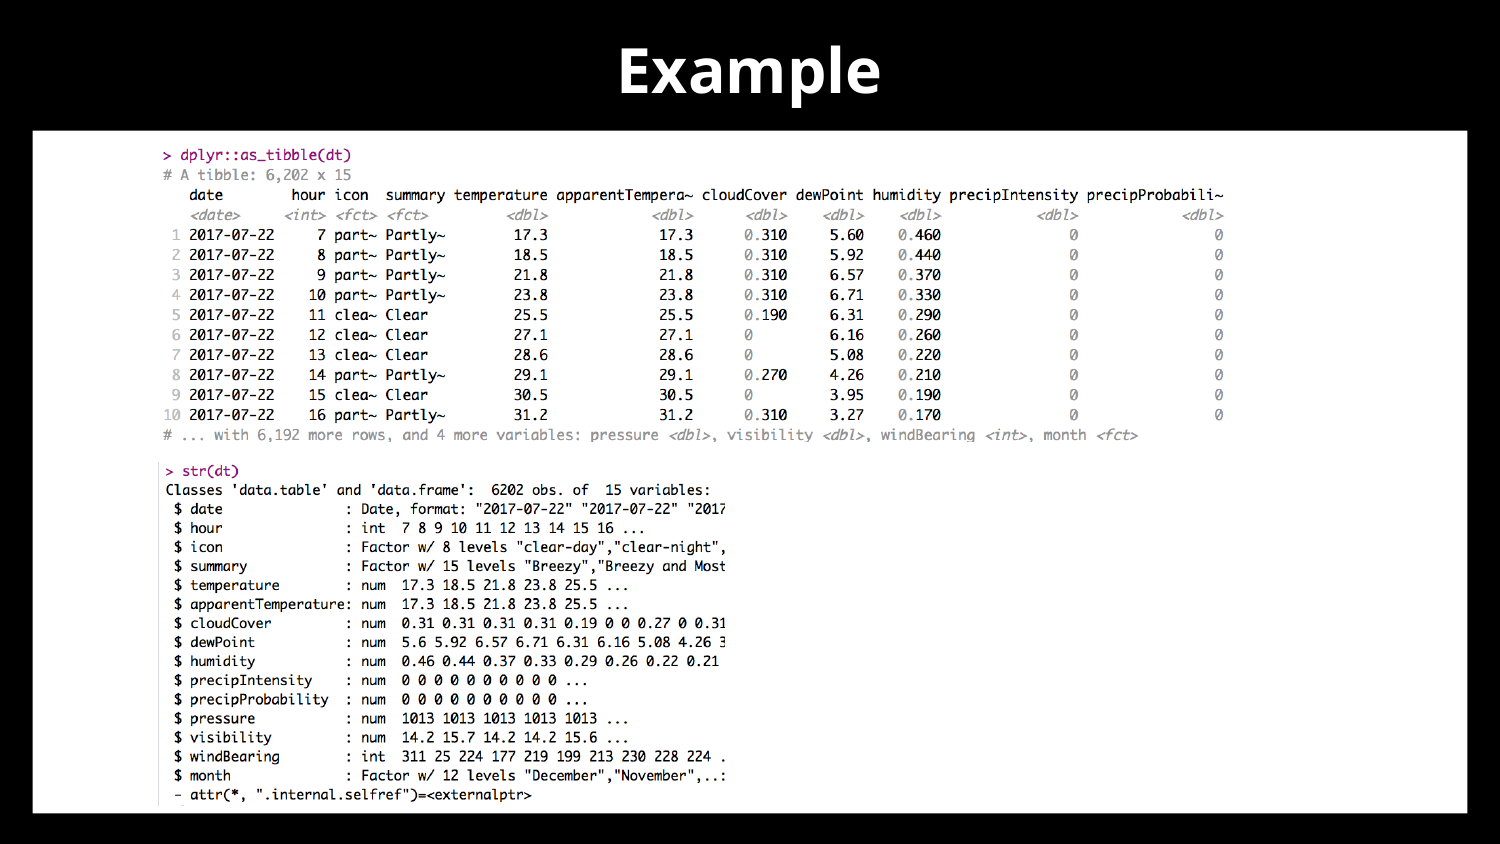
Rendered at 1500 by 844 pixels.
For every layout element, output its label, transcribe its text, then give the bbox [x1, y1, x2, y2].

picture [158, 147, 1239, 442]
picture [158, 462, 725, 806]
text_box Example [32, 21, 1468, 116]
